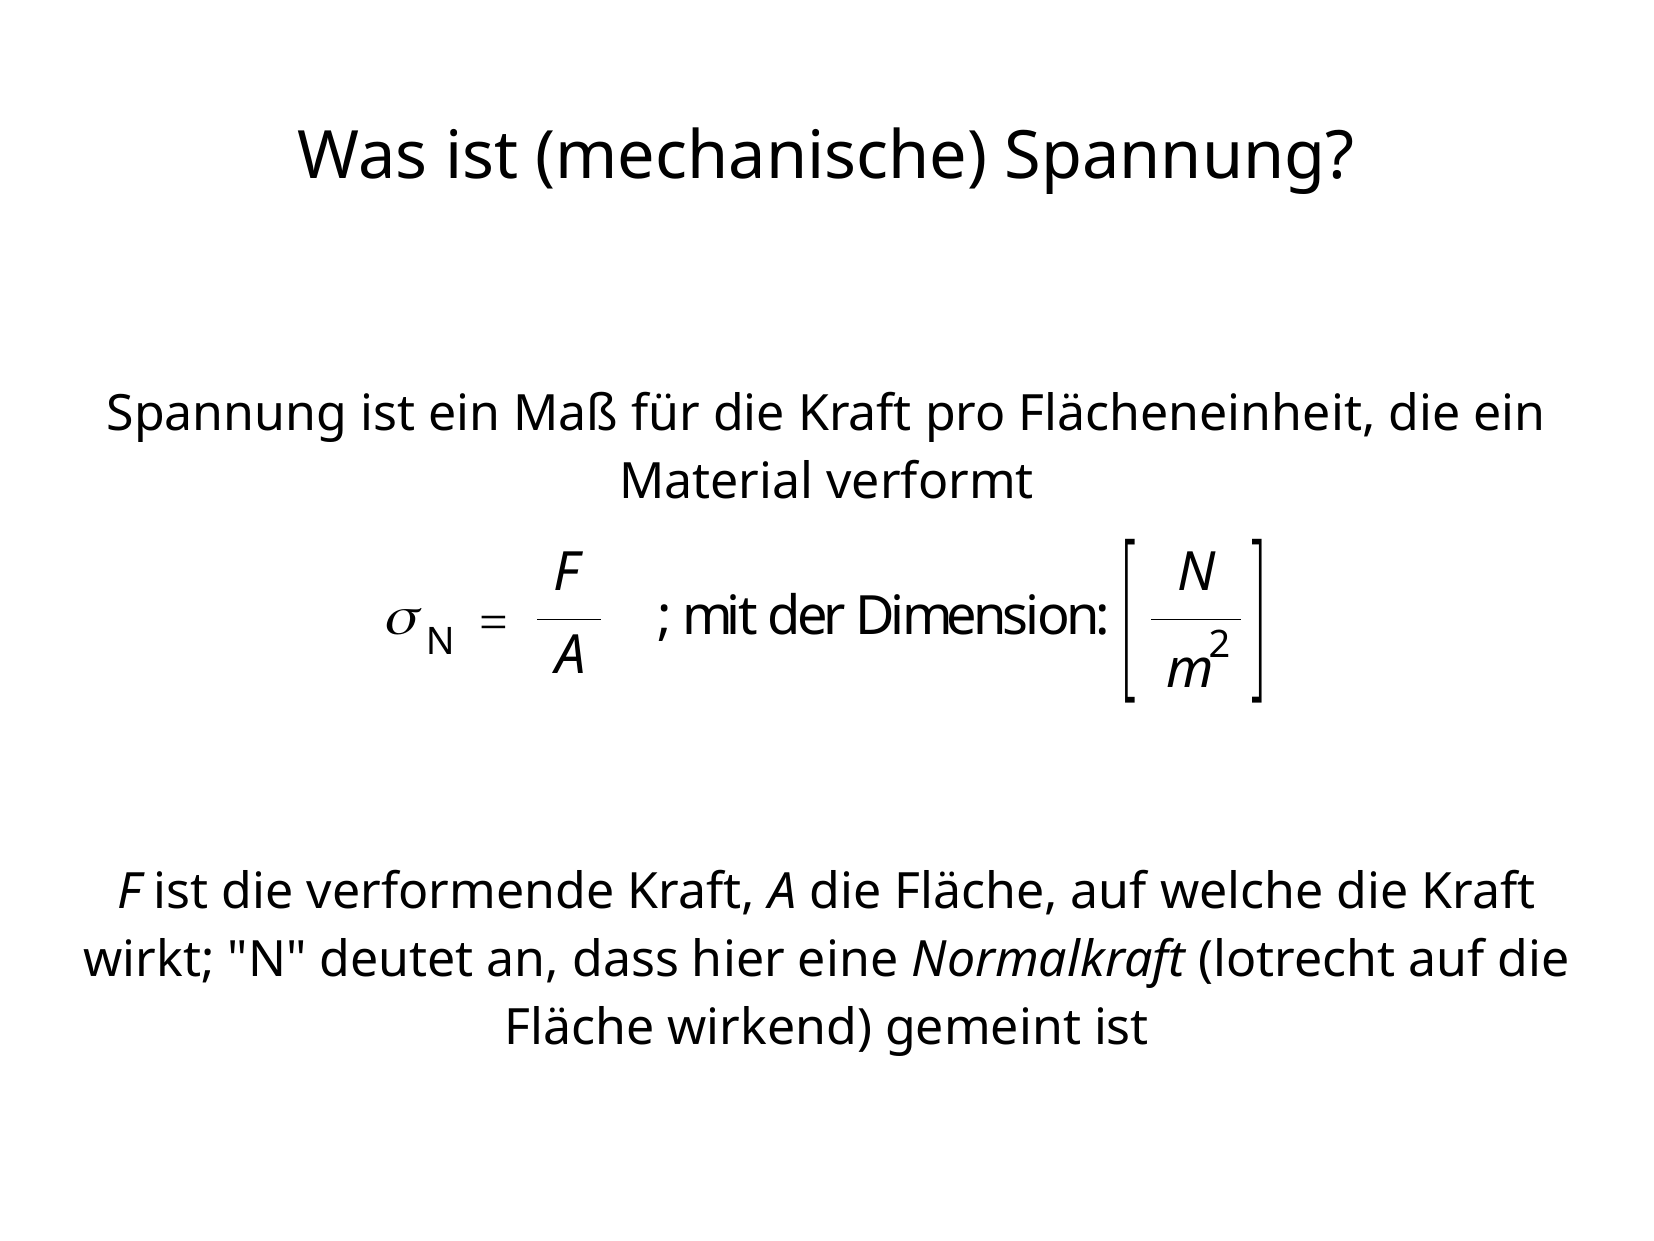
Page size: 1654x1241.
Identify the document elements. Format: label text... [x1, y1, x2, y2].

title Was ist (mechanische) Spannung? [82, 49, 1571, 252]
subtitle Spannung ist ein Maß für die Kraft pro Flächeneinheit, die ein Material verformt F ist die verformende Kraft, A die Fläche, auf welche die Kraft wirkt; "N" deutet an, dass hier eine Normalkraft (lotrecht auf die Fläche wirkend) gemeint ist [82, 252, 1571, 1048]
chart [375, 535, 1278, 705]
